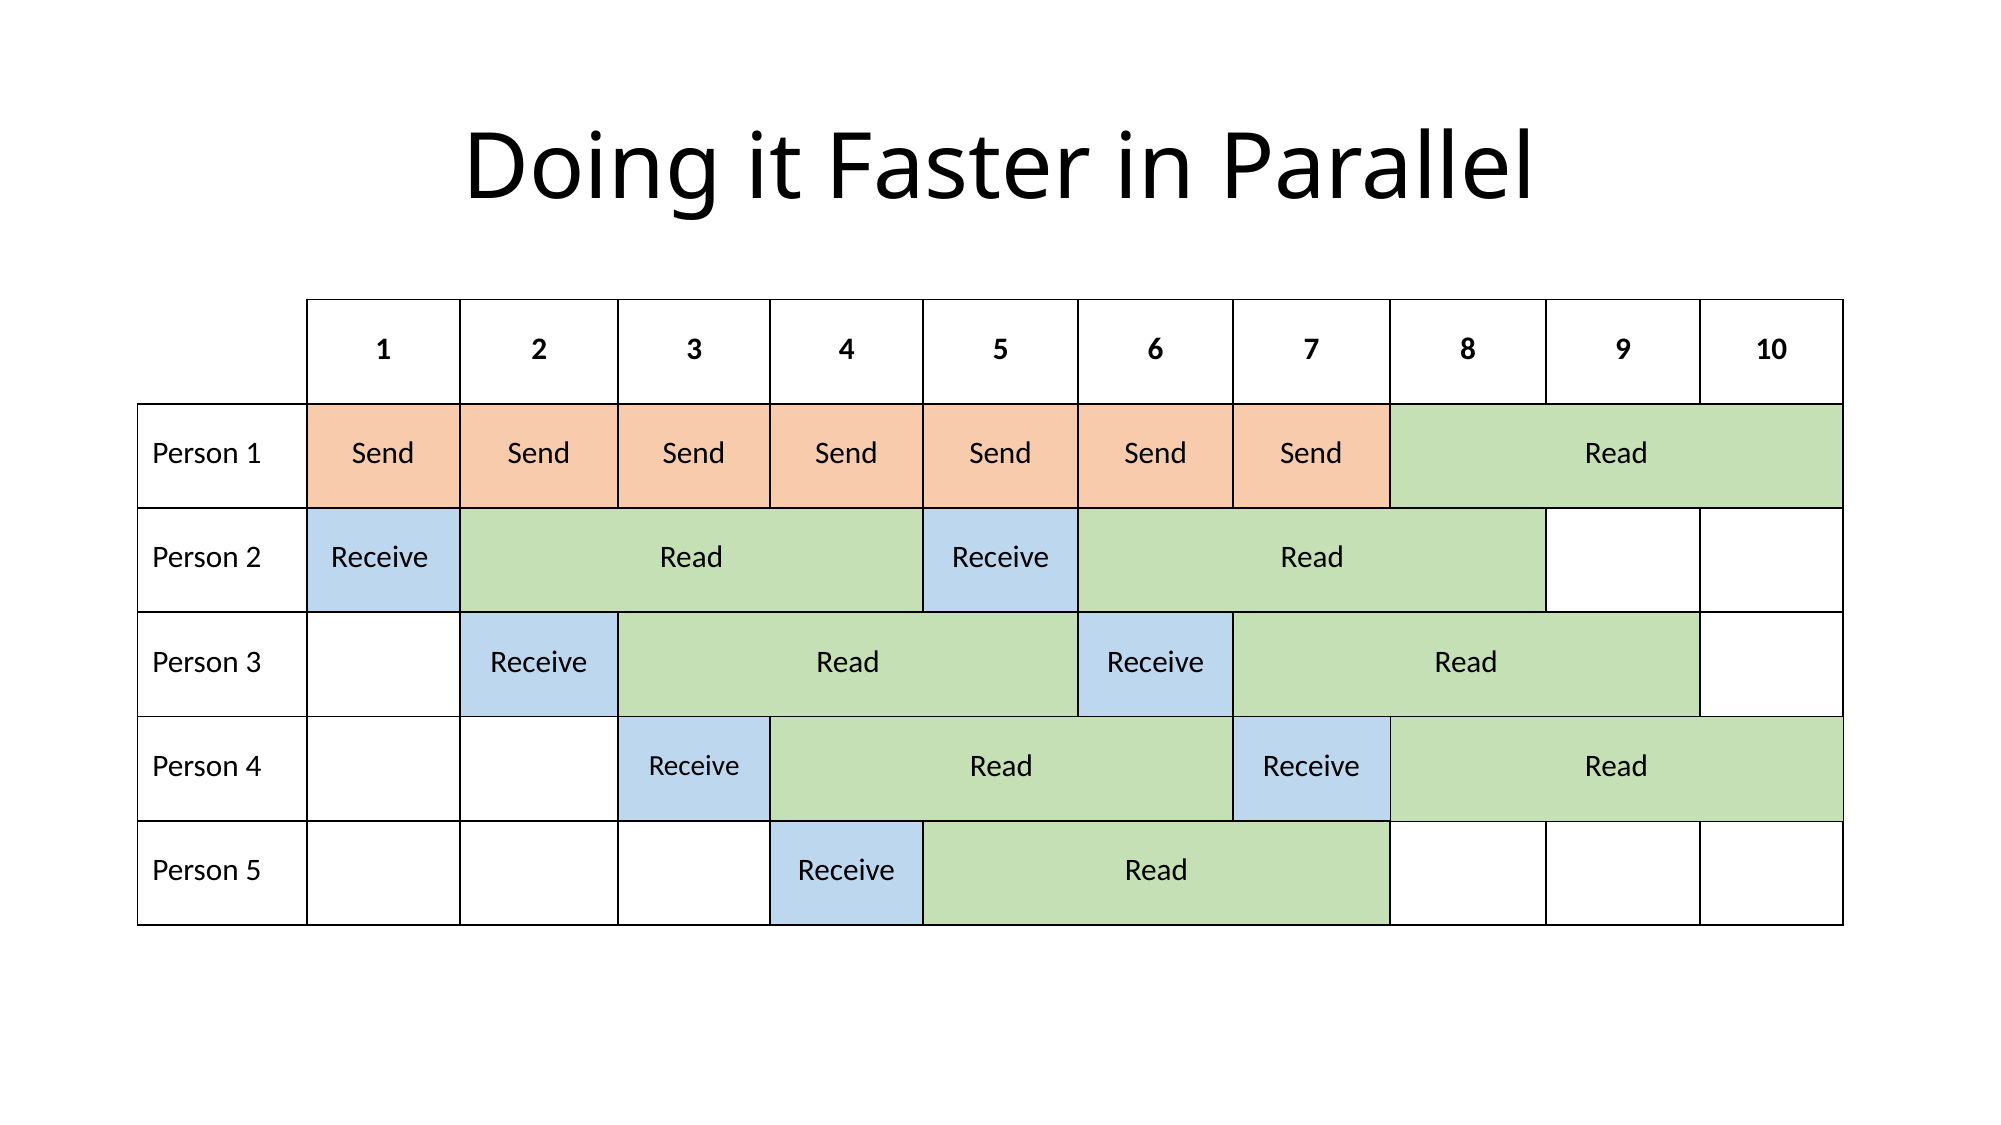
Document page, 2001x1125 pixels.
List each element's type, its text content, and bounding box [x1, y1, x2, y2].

table_cell Receive [308, 509, 459, 611]
table_cell Person 1 [138, 405, 306, 507]
table_header 10 [1701, 300, 1842, 403]
table_cell Read [1391, 717, 1843, 821]
table_cell [308, 822, 459, 924]
table_cell [1391, 822, 1545, 924]
table_header 3 [619, 300, 769, 403]
table_cell Person 3 [138, 613, 306, 716]
table_header 2 [461, 300, 617, 403]
table_header 7 [1234, 300, 1389, 403]
table_header 6 [1079, 300, 1232, 403]
table_cell Read [619, 613, 1077, 716]
table_cell Receive [771, 822, 922, 924]
table_cell Send [1234, 405, 1389, 507]
table_cell [1547, 509, 1699, 611]
table_cell [308, 717, 459, 820]
table_cell Send [771, 405, 922, 507]
table_cell Send [619, 405, 769, 507]
table_cell Read [1234, 613, 1699, 716]
title Doing it Faster in Parallel [137, 59, 1863, 278]
table_cell Receive [619, 717, 769, 820]
table_cell Receive [461, 613, 617, 716]
table_cell [1701, 613, 1842, 716]
table_cell Receive [1079, 613, 1232, 716]
table_cell [461, 717, 617, 820]
table_header 9 [1547, 300, 1699, 403]
table_cell Read [461, 509, 922, 611]
table_cell [1547, 822, 1699, 924]
table_cell Receive [924, 509, 1077, 611]
table_cell Read [771, 717, 1232, 820]
table_cell Read [924, 822, 1389, 924]
table_cell Send [1079, 405, 1232, 507]
table_cell Read [1079, 509, 1545, 611]
table_header [138, 300, 306, 403]
table_cell [619, 822, 769, 924]
table_header 8 [1391, 300, 1545, 403]
table_header 5 [924, 300, 1077, 403]
table_cell Send [461, 405, 617, 507]
table_cell Person 4 [138, 717, 306, 820]
table_cell Send [924, 405, 1077, 507]
table_cell [1701, 822, 1842, 924]
table_cell Receive [1234, 717, 1390, 820]
table_cell [308, 613, 459, 716]
table_cell [461, 822, 617, 924]
table_header 4 [771, 300, 922, 403]
table_cell Person 5 [138, 822, 306, 924]
table_header 1 [308, 300, 459, 403]
table_cell Read [1391, 405, 1842, 507]
table_cell [1701, 509, 1842, 611]
table_cell Person 2 [138, 509, 306, 611]
table_cell Send [308, 405, 459, 507]
